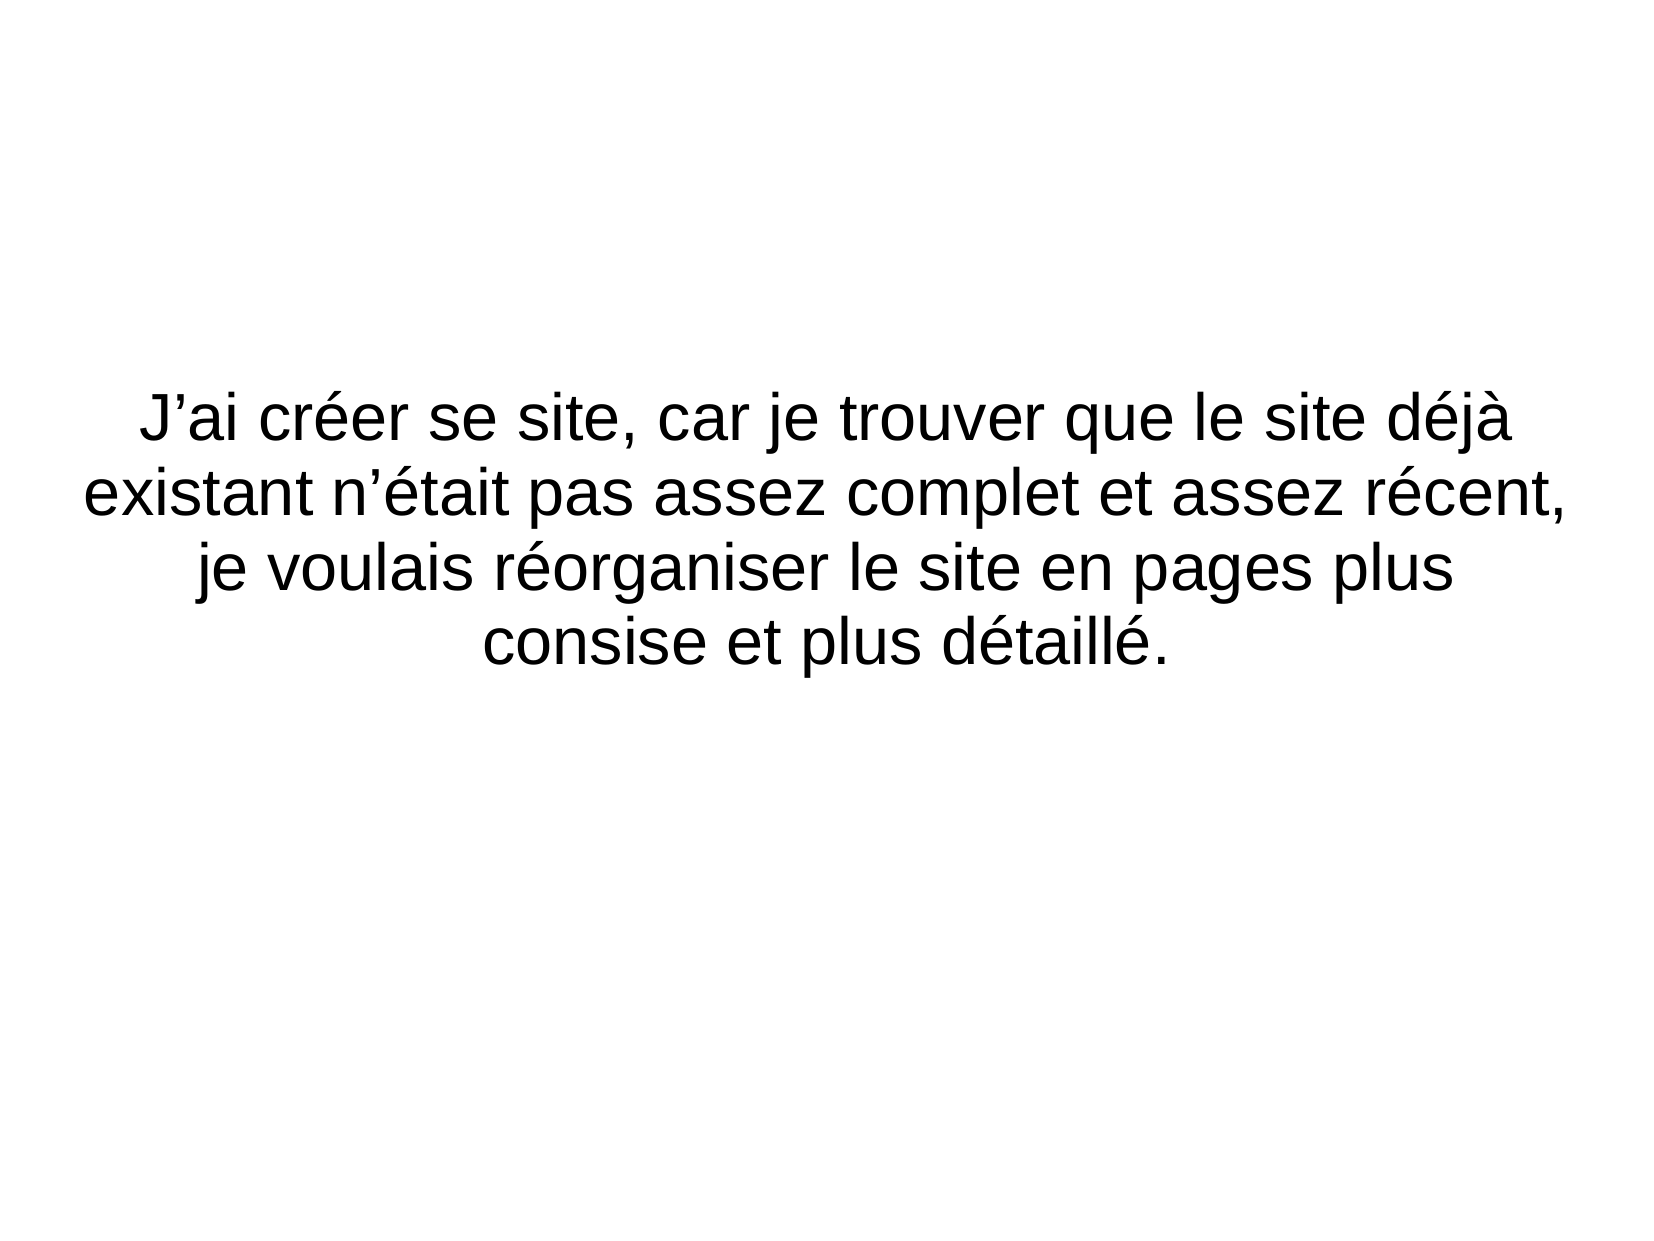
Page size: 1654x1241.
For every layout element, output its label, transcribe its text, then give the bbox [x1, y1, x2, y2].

text_box J’ai créer se site, car je trouver que le site déjà existant n’était pas assez complet et assez récent, je voulais réorganiser le site en pages plus consise et plus détaillé. [82, 49, 1571, 1010]
